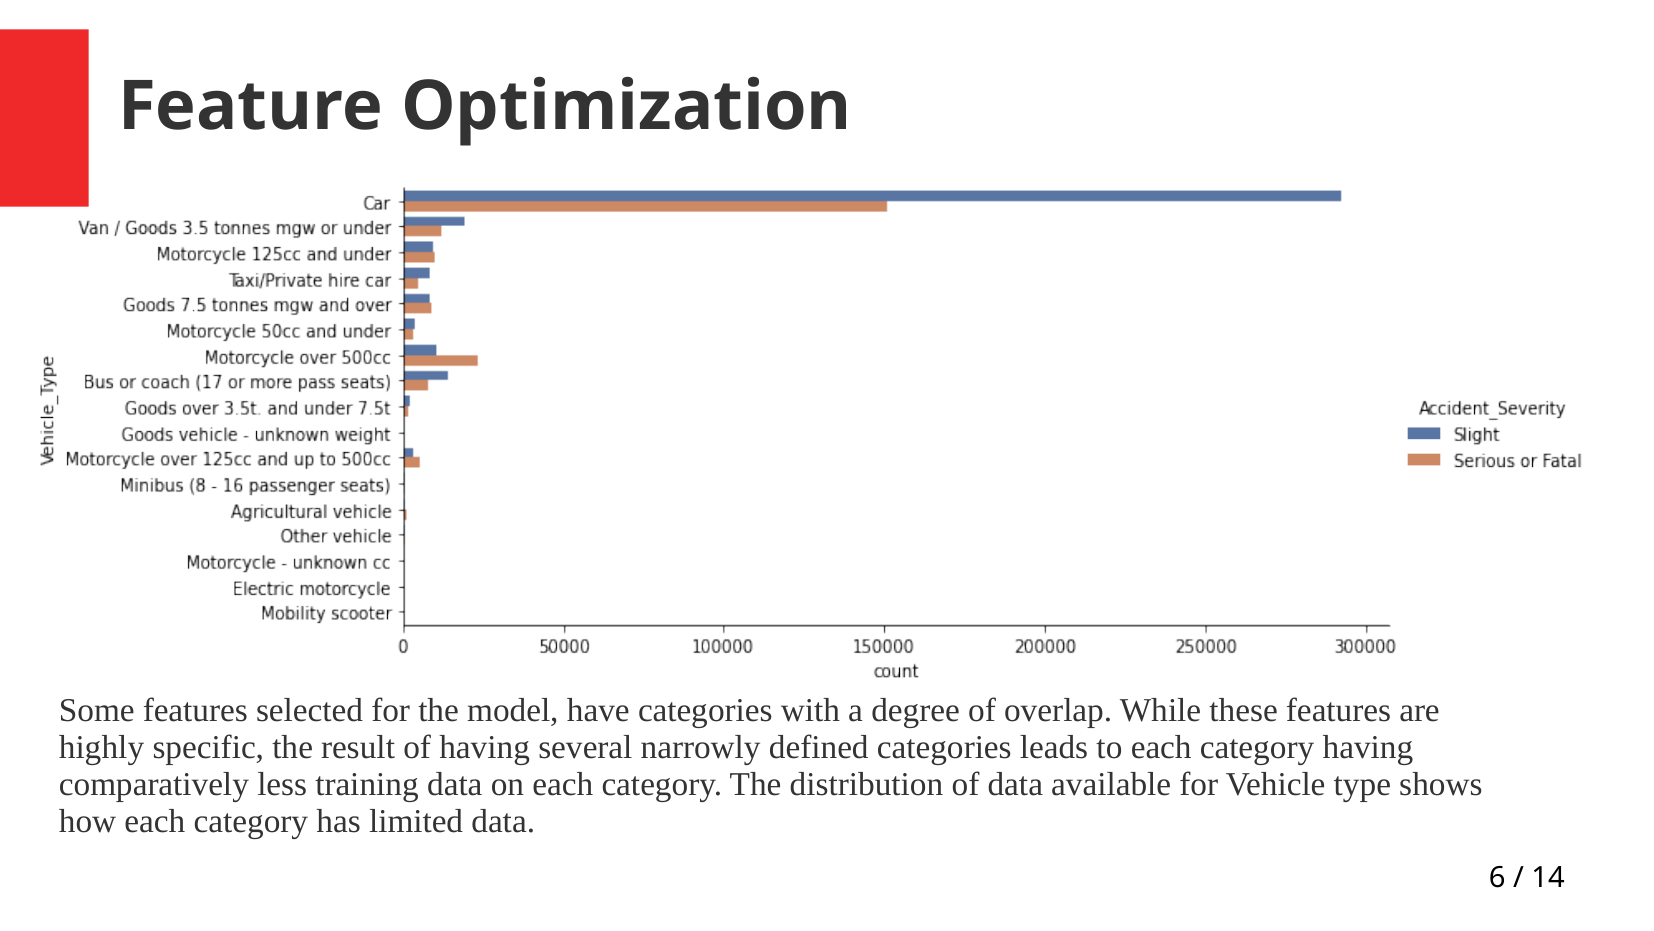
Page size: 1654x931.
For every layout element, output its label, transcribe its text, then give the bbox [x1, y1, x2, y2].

title Feature Optimization [118, 29, 1595, 177]
list Some features selected for the model, have categories with a degree of overlap. While these features are highly specific, the result of having several narrowly defined categories leads to each category having comparatively less training data on each category. The distribution of data available for Vehicle type shows how each category has limited data. [59, 692, 1506, 899]
picture [29, 177, 1595, 692]
